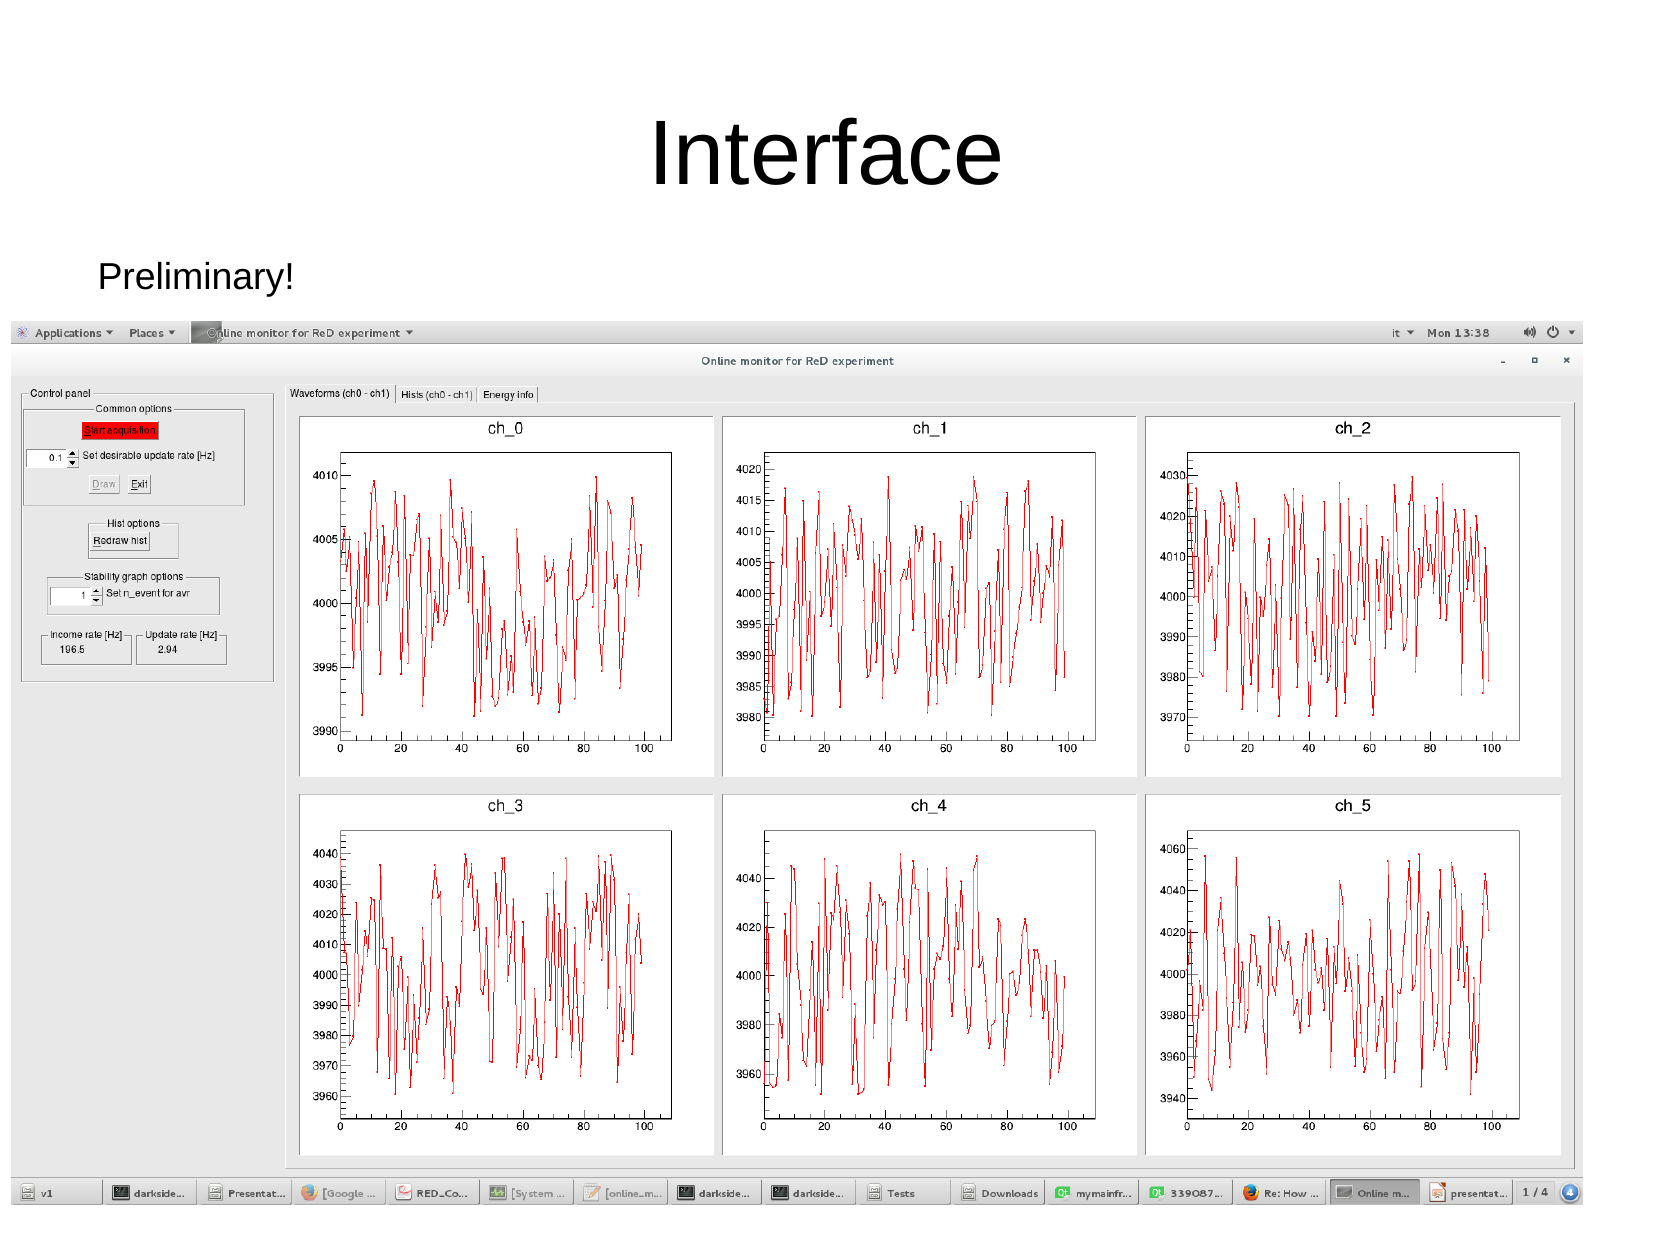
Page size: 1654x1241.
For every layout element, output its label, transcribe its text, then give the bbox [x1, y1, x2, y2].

text_box Preliminary! [82, 248, 497, 305]
title Interface [82, 49, 1571, 257]
picture [11, 321, 1583, 1205]
